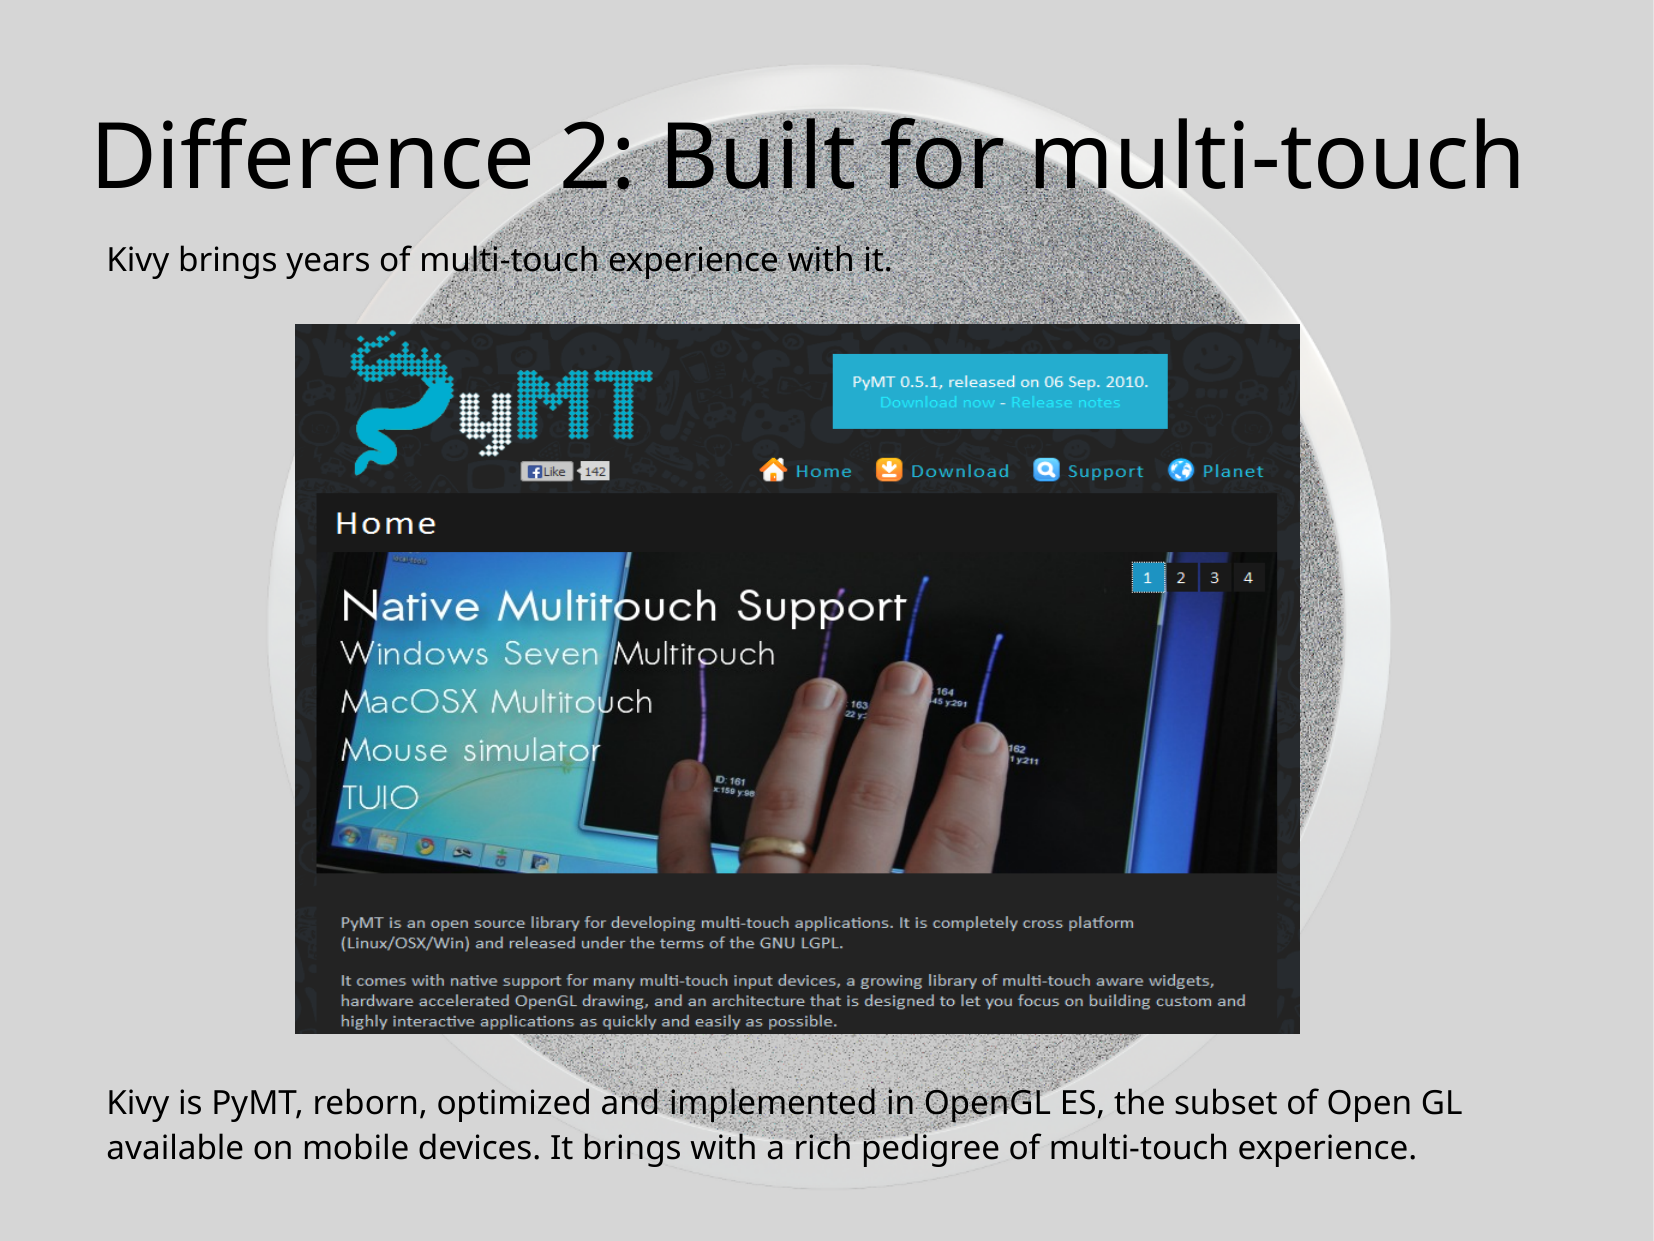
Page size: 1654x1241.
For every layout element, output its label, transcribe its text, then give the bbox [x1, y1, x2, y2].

list Kivy brings years of multi-touch experience with it. [106, 236, 1595, 350]
list Kivy is PyMT, reborn, optimized and implemented in OpenGL ES, the subset of Open GL available on mobile devices. It brings with a rich pedigree of multi-touch experience. [106, 1078, 1536, 1176]
title Difference 2: Built for multi-touch [82, 49, 1536, 257]
picture [0, 0, 1654, 1241]
